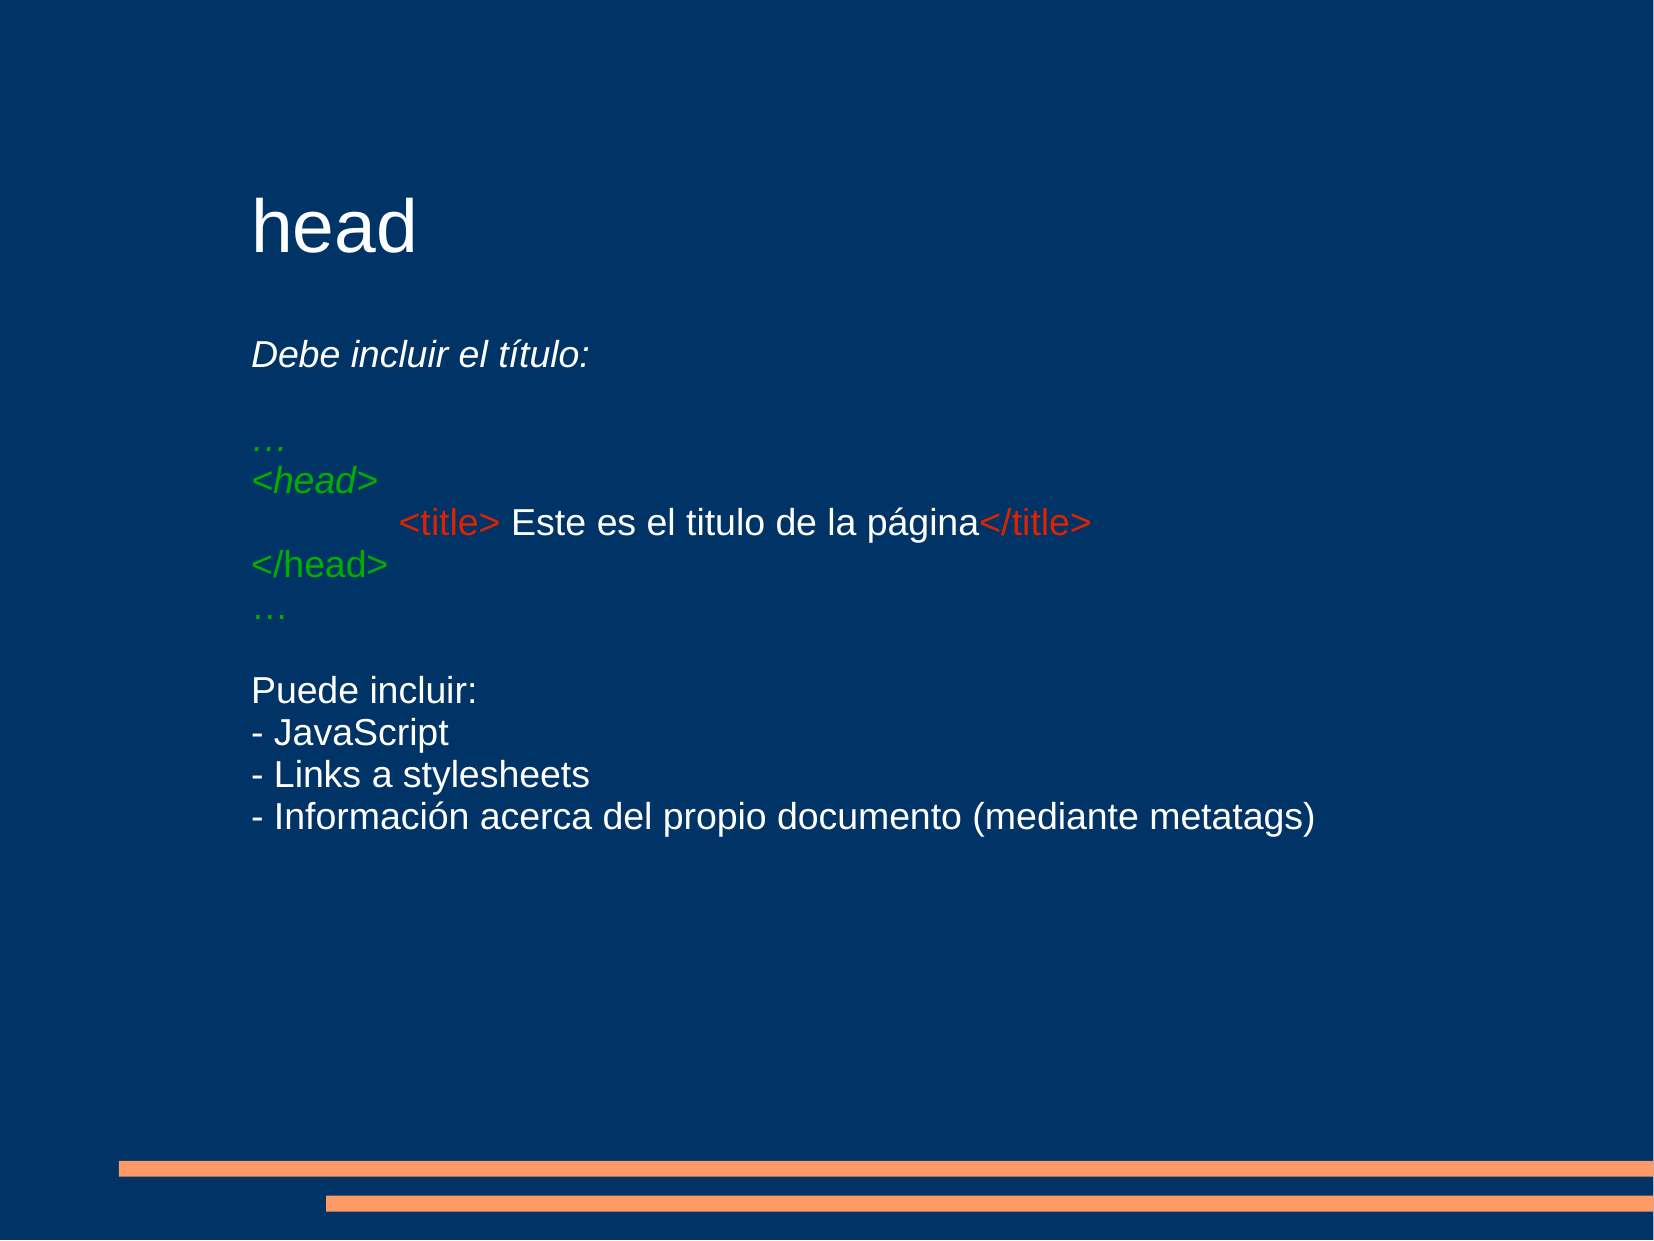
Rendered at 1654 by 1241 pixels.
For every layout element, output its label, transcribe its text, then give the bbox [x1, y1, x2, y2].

text_box head [236, 177, 1359, 276]
text_box Debe incluir el título: … <head> <title> Este es el titulo de la página</title> </head> … Puede incluir: - JavaScript - Links a stylesheets - Información acerca del propio documento (mediante metatags) [236, 326, 1627, 971]
